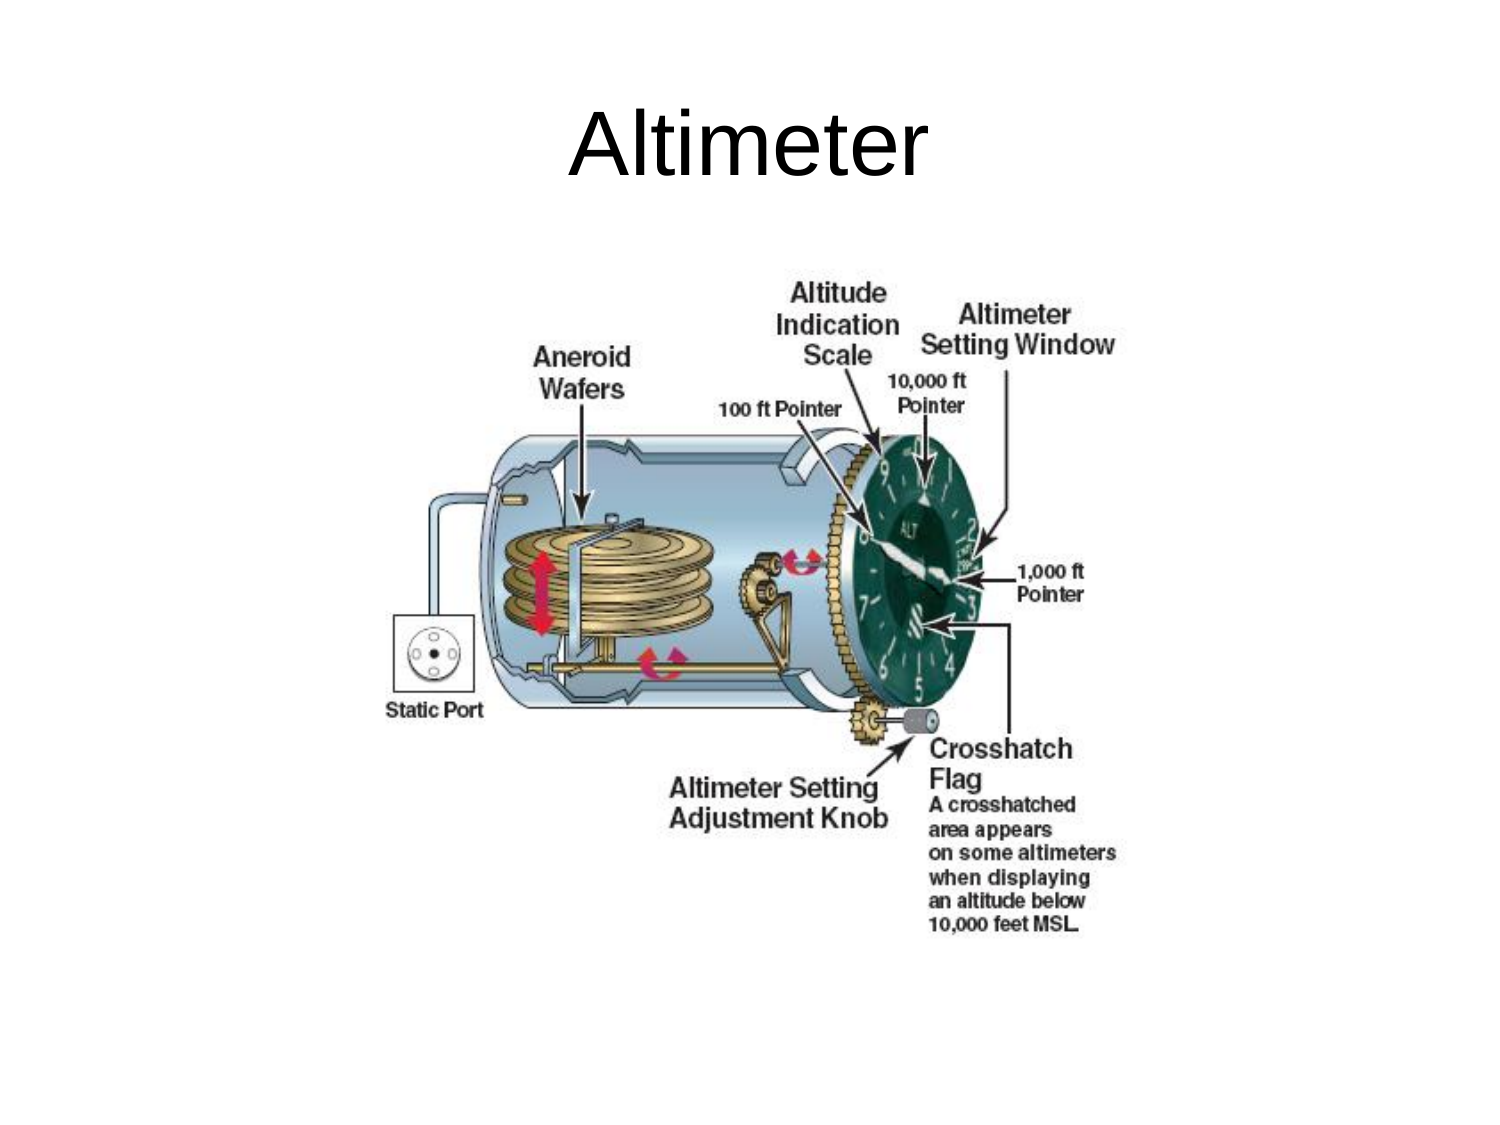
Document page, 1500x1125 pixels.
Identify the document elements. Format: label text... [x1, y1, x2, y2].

text_box [372, 255, 1152, 946]
title Altimeter [75, 45, 1426, 233]
